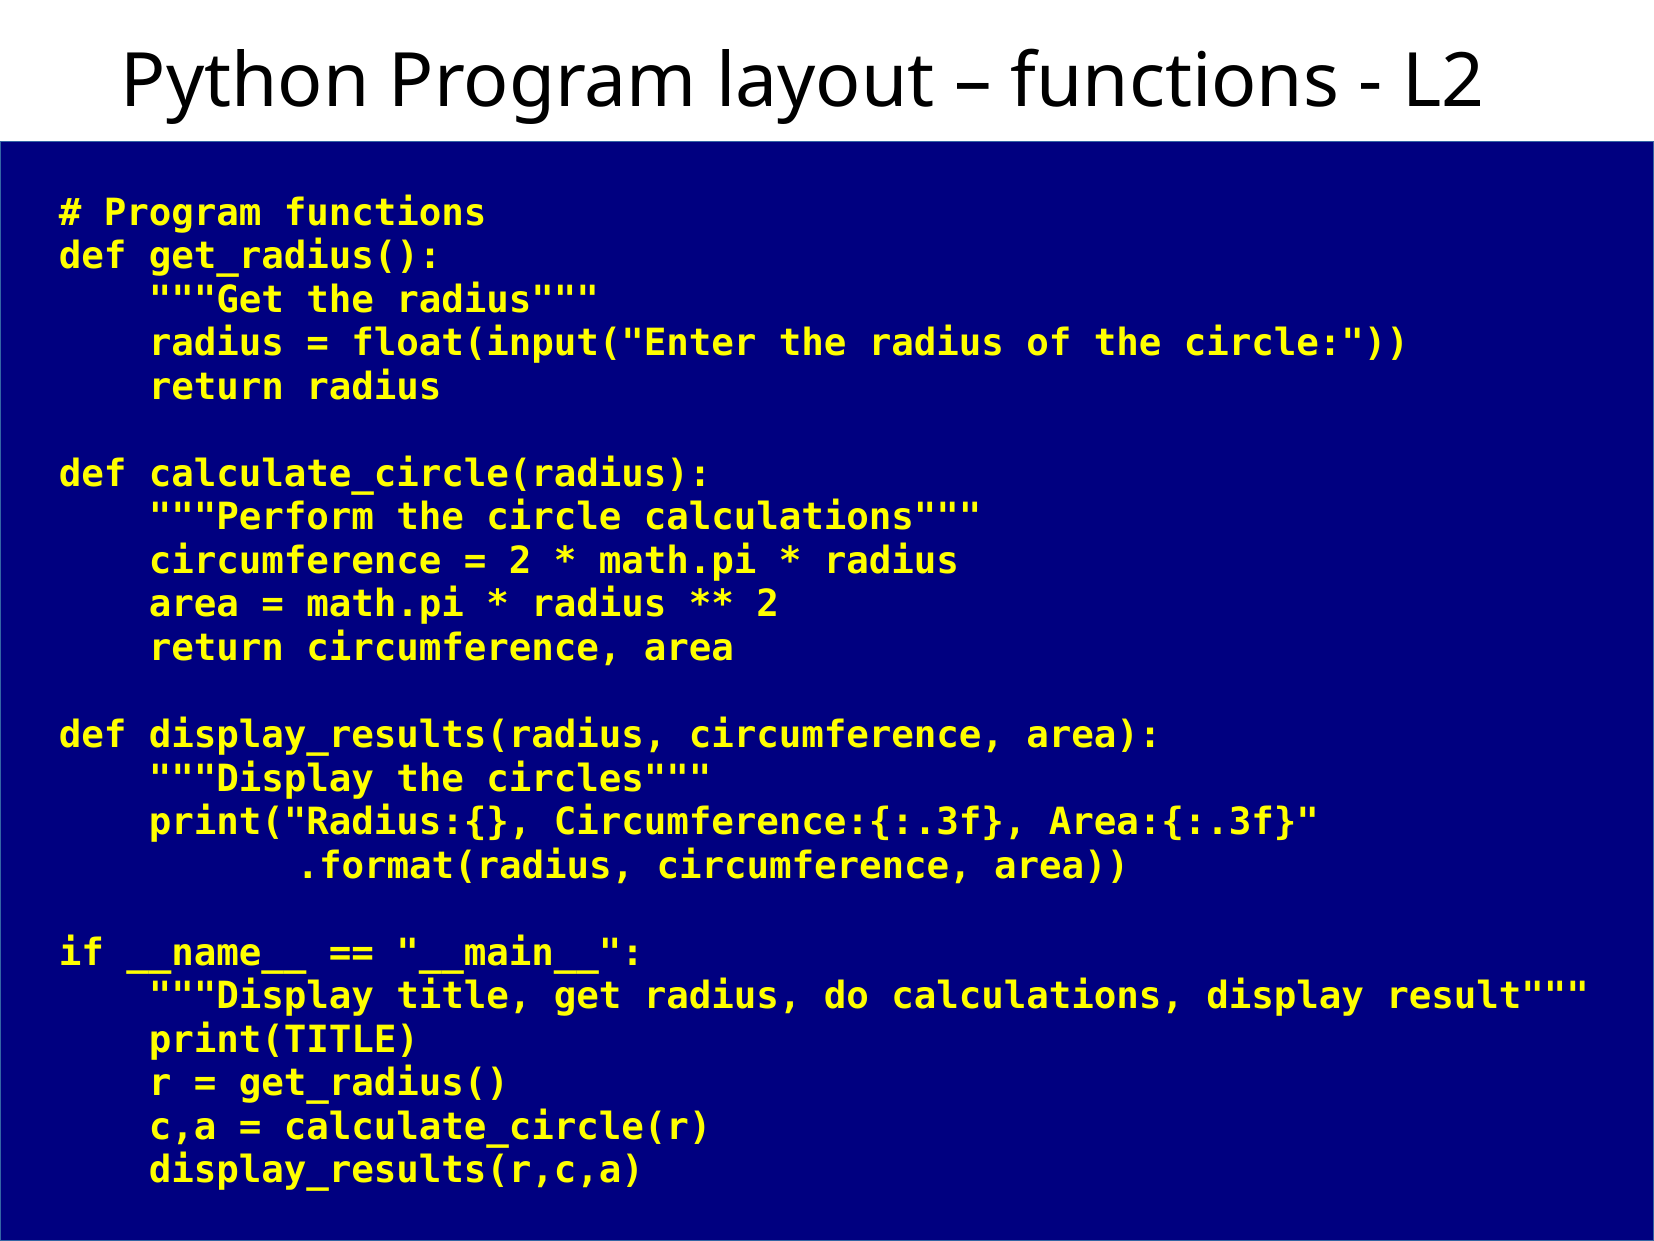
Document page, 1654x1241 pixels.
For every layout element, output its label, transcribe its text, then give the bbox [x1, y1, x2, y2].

text_box # Program functions def get_radius(): """Get the radius""" radius = float(input("Enter the radius of the circle:")) return radius def calculate_circle(radius): """Perform the circle calculations""" circumference = 2 * math.pi * radius area = math.pi * radius ** 2 return circumference, area def display_results(radius, circumference, area): """Display the circles""" print("Radius:{}, Circumference:{:.3f}, Area:{:.3f}" .format(radius, circumference, area)) if __name__ == "__main__": """Display title, get radius, do calculations, display result""" print(TITLE) r = get_radius() c,a = calculate_circle(r) display_results(r,c,a) [0, 141, 1654, 1241]
title Python Program layout – functions - L2 [59, 36, 1548, 119]
